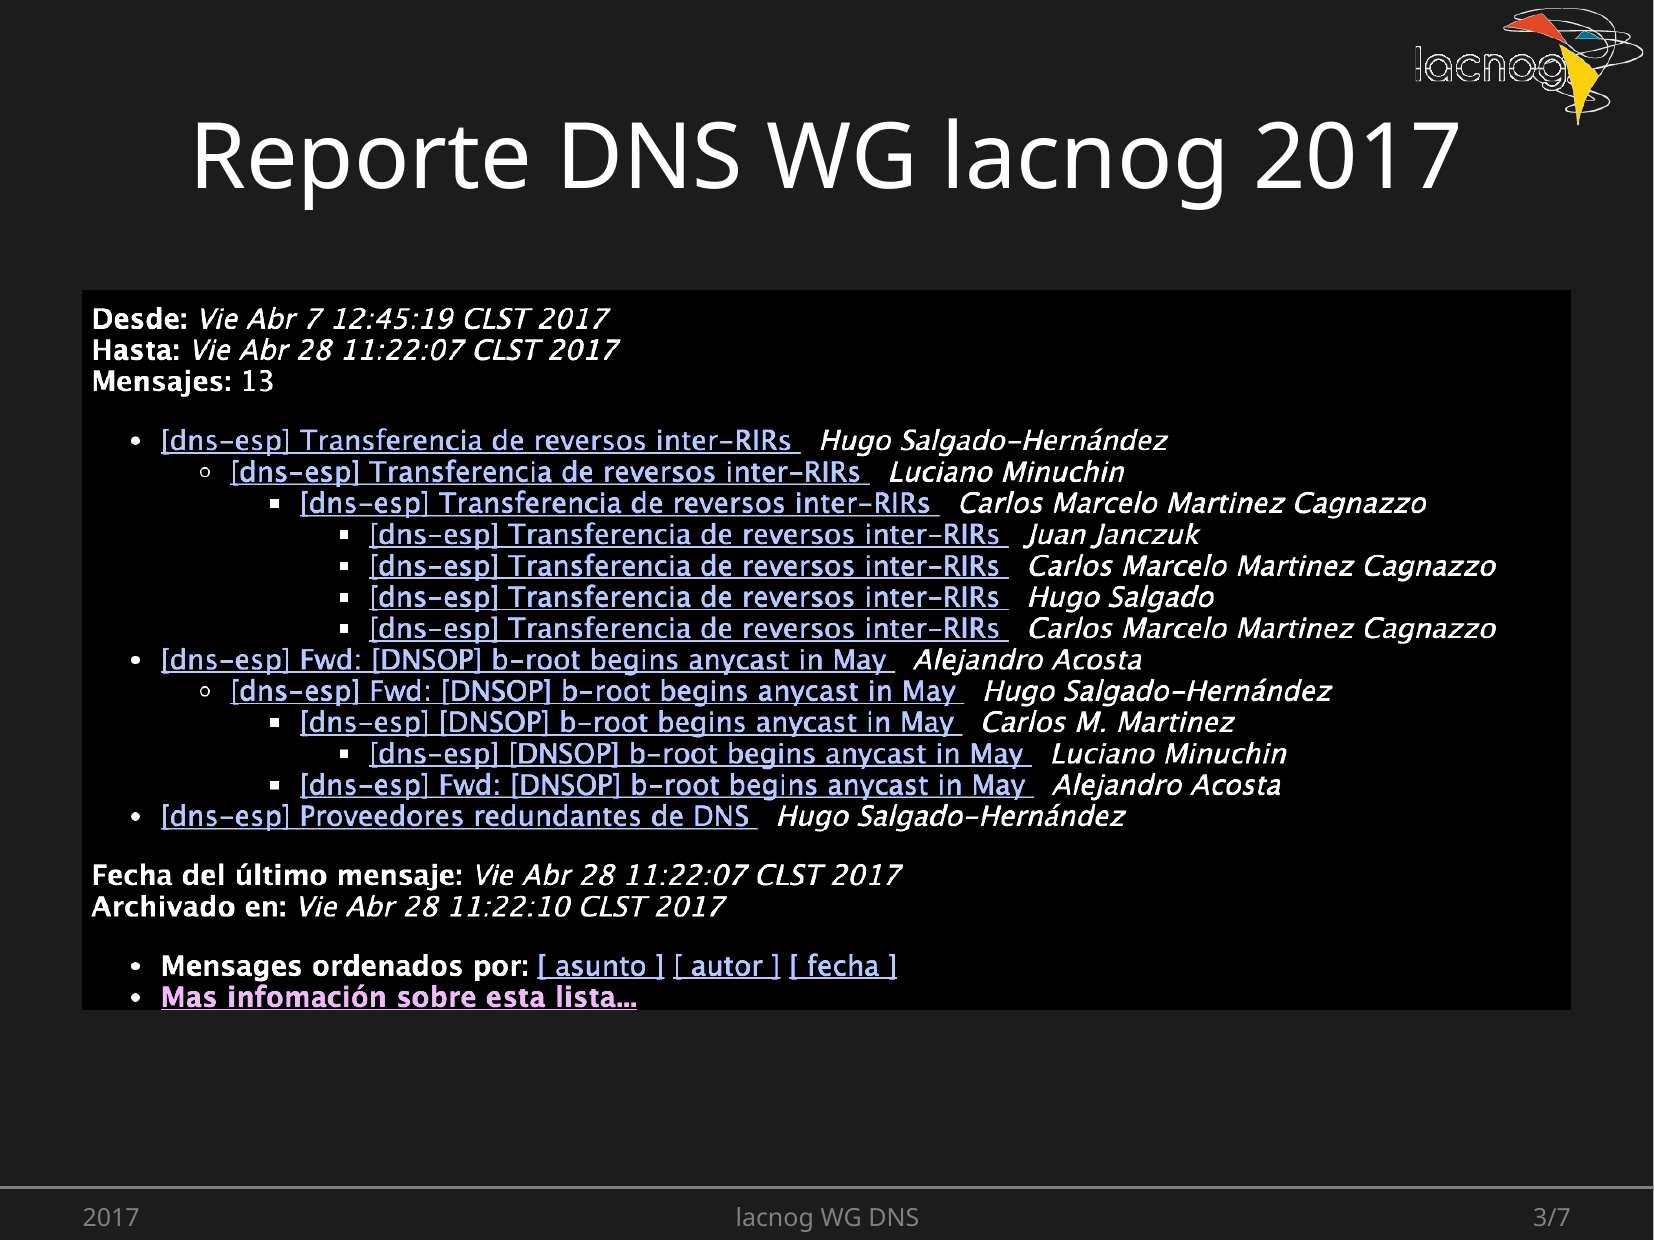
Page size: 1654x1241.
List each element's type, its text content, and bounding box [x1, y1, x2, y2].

picture [1410, 2, 1649, 131]
title Reporte DNS WG lacnog 2017 [82, 49, 1571, 257]
picture [82, 290, 1571, 1010]
